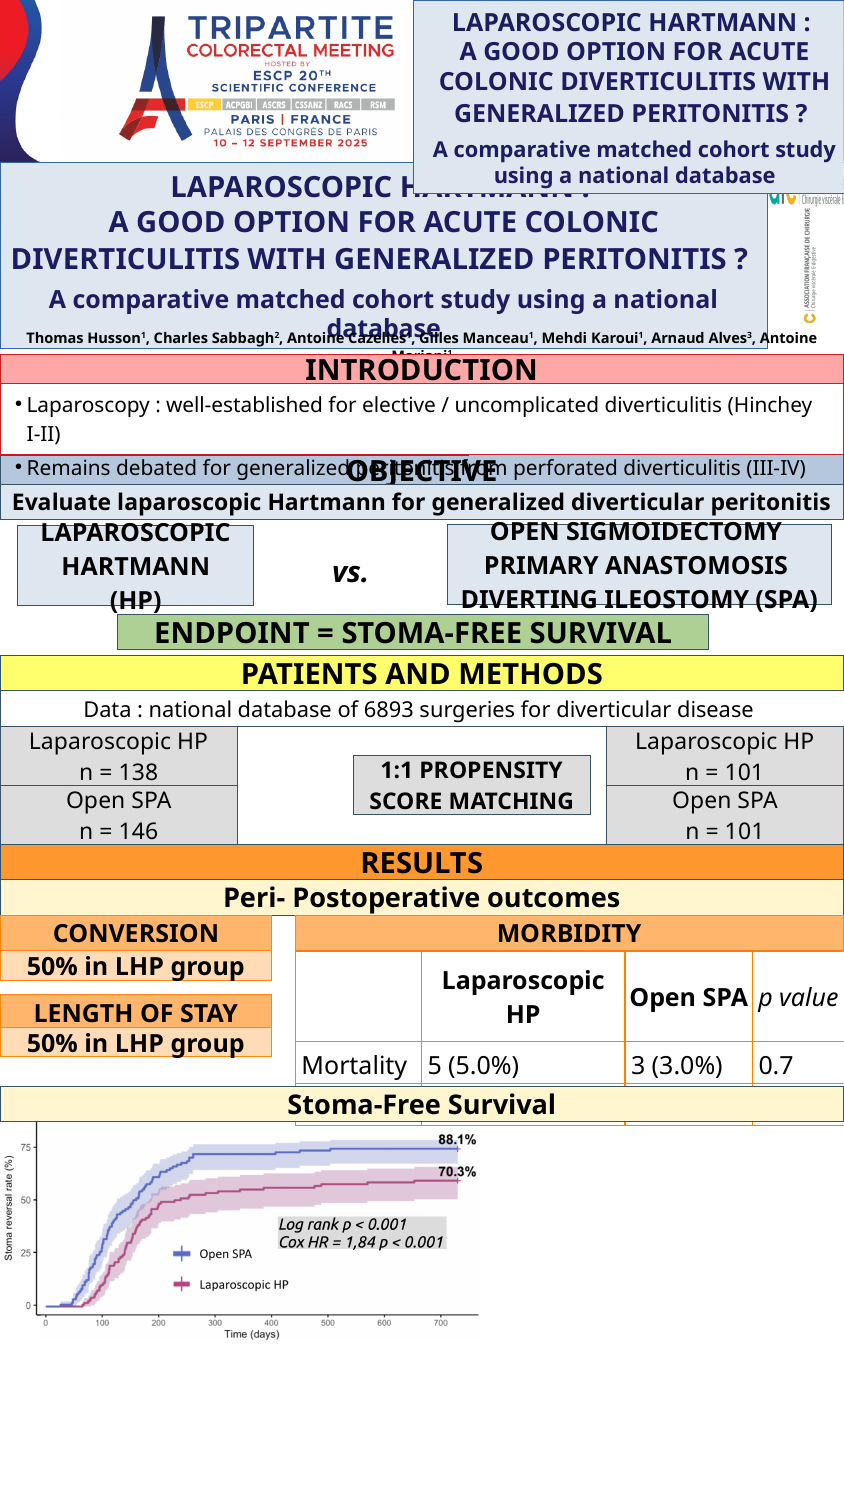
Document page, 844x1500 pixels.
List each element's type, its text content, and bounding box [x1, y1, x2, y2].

text_box LENGTH OF STAY [0, 994, 272, 1027]
text_box Data : national database of 6893 surgeries for diverticular disease [0, 691, 844, 727]
text_box Open SPA n = 146 [0, 785, 238, 844]
text_box MORBIDITY [295, 915, 844, 950]
picture [0, 1151, 16, 1263]
text_box OPEN SIGMOIDECTOMY PRIMARY ANASTOMOSIS DIVERTING ILEOSTOMY (SPA) [447, 524, 832, 605]
table_cell 0.7 [753, 1042, 844, 1083]
text_box Laparoscopic HP n = 138 [0, 726, 238, 785]
text_box Evaluate laparoscopic Hartmann for generalized diverticular peritonitis [0, 484, 844, 520]
text_box Thomas Husson1, Charles Sabbagh2, Antoine Cazelles1, Gilles Manceau1, Mehdi Karoui1, Arnaud Alves3, Antoine Mariani1 [0, 321, 844, 354]
text_box LAPAROSCOPIC HARTMANN (HP) [17, 525, 254, 606]
text_box ENDPOINT = STOMA-FREE SURVIVAL [117, 614, 709, 650]
text_box vs. [253, 551, 448, 591]
table_cell Mortality [296, 1042, 421, 1083]
text_box Open SPA n = 101 [606, 785, 844, 844]
text_box RESULTS [0, 844, 844, 879]
text_box CONVERSION [0, 915, 272, 950]
table_cell 3 (3.0%) [626, 1042, 752, 1083]
text_box LAPAROSCOPIC HARTMANN : A GOOD OPTION FOR ACUTE COLONIC DIVERTICULITIS WITH GENERALIZED PERITONITIS ? A comparative matched cohort study using a national database [0, 162, 768, 321]
text_box LAPAROSCOPIC HARTMANN : A GOOD OPTION FOR ACUTE COLONIC DIVERTICULITIS WITH GENERALIZED PERITONITIS ? A comparative matched cohort study using a national database [413, 0, 844, 194]
text_box 50% in LHP group [0, 1027, 272, 1057]
text_box Laparoscopic HP n = 101 [606, 726, 844, 785]
text_box INTRODUCTION [0, 354, 844, 383]
table_header p value [753, 952, 844, 1041]
text_box 50% in LHP group [0, 950, 272, 981]
text_box 1:1 PROPENSITY SCORE MATCHING [353, 755, 591, 815]
text_box PATIENTS AND METHODS [0, 655, 844, 691]
picture [17, 1122, 481, 1340]
table_header Open SPA [626, 952, 752, 1041]
picture [767, 194, 844, 324]
text_box Peri- Postoperative outcomes [0, 879, 844, 916]
table_cell 5 (5.0%) [422, 1042, 624, 1083]
table_header Laparoscopic HP [422, 952, 624, 1041]
table_header [296, 952, 421, 1041]
text_box OBJECTIVE [0, 455, 844, 484]
text_box Laparoscopy : well-established for elective / uncomplicated diverticulitis (Hinchey I-II) Remains debated for generalized peritonitis from perforated diverticulitis (III-IV) [0, 383, 844, 455]
picture [0, 0, 413, 162]
text_box Stoma-Free Survival [0, 1086, 844, 1122]
